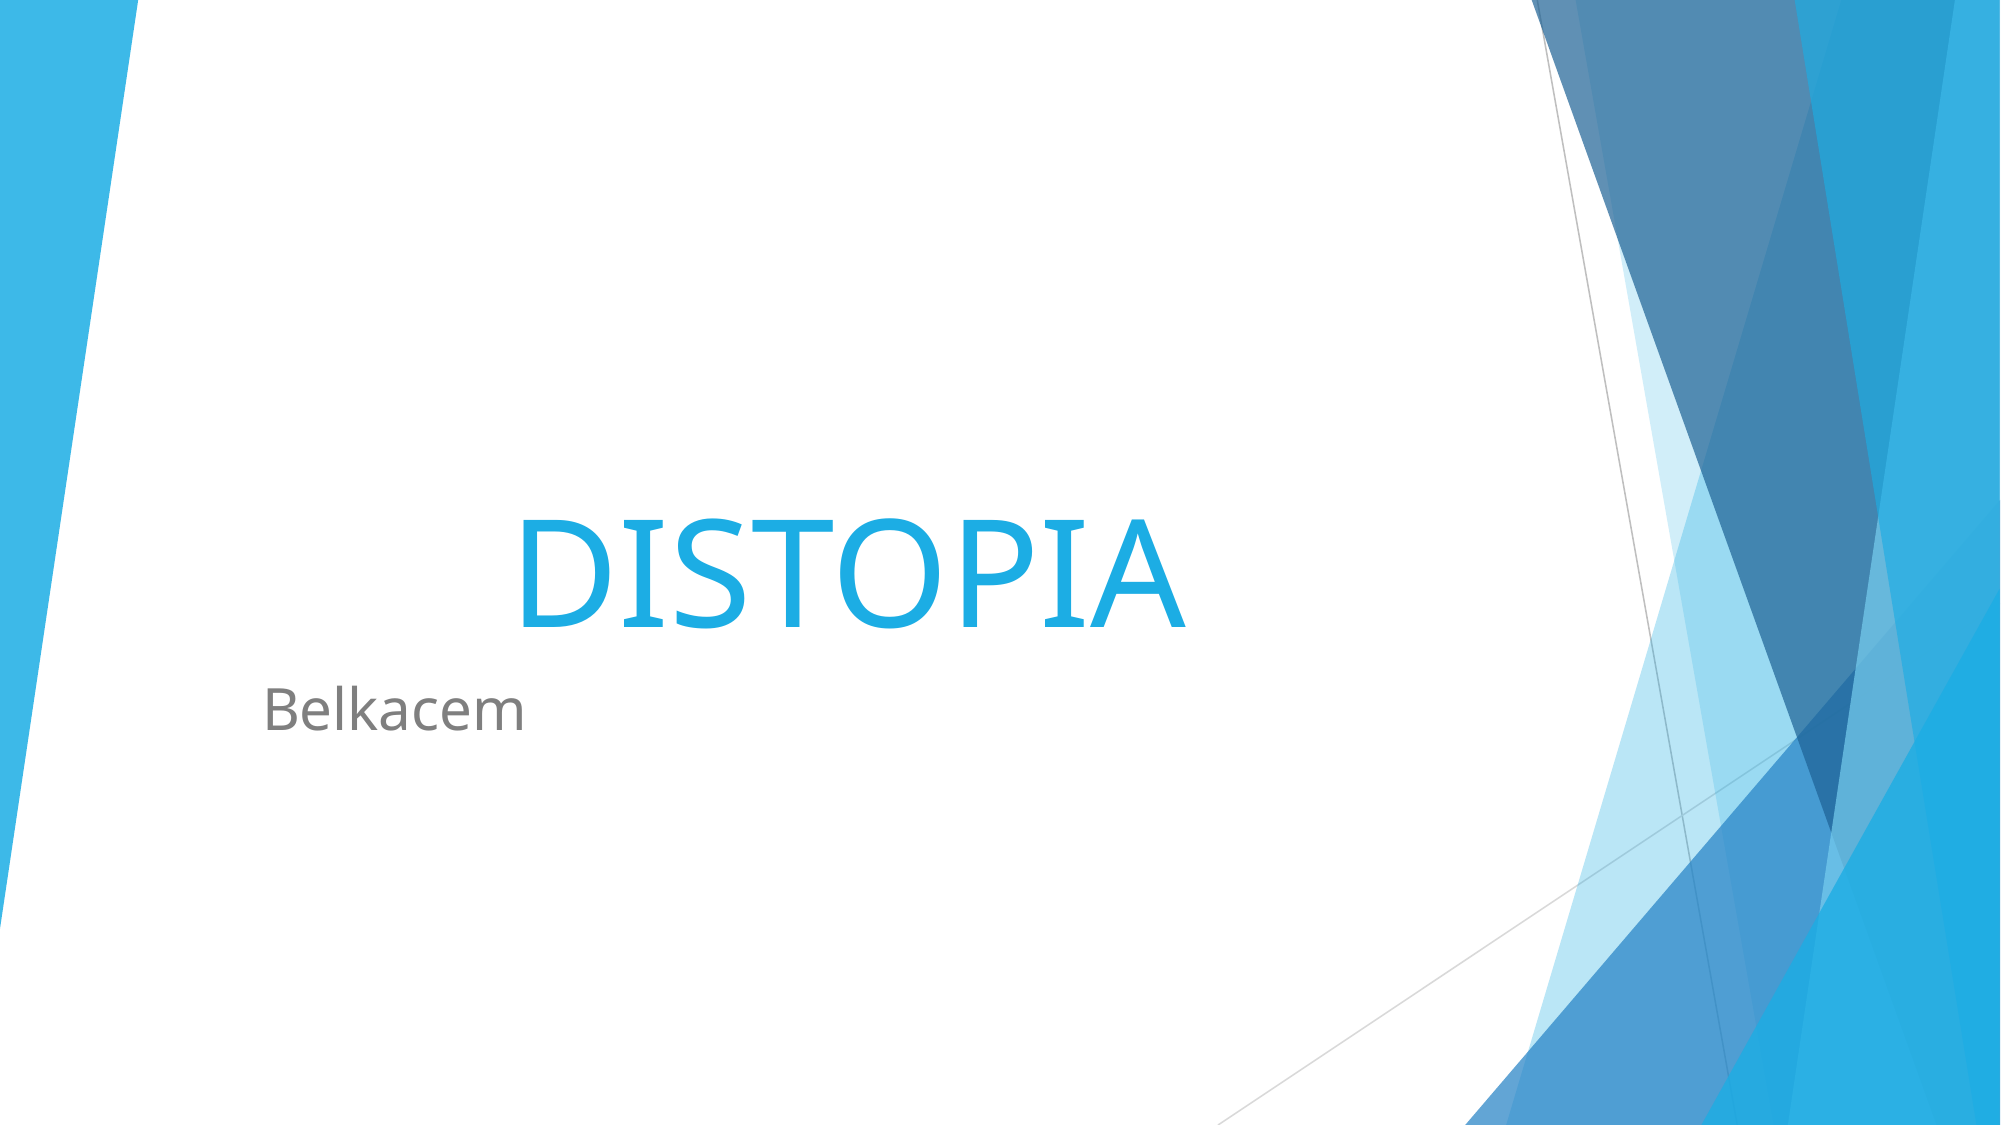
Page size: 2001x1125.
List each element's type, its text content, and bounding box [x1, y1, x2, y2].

title DISTOPIA [113, 394, 1622, 665]
subtitle Belkacem [247, 664, 1522, 845]
